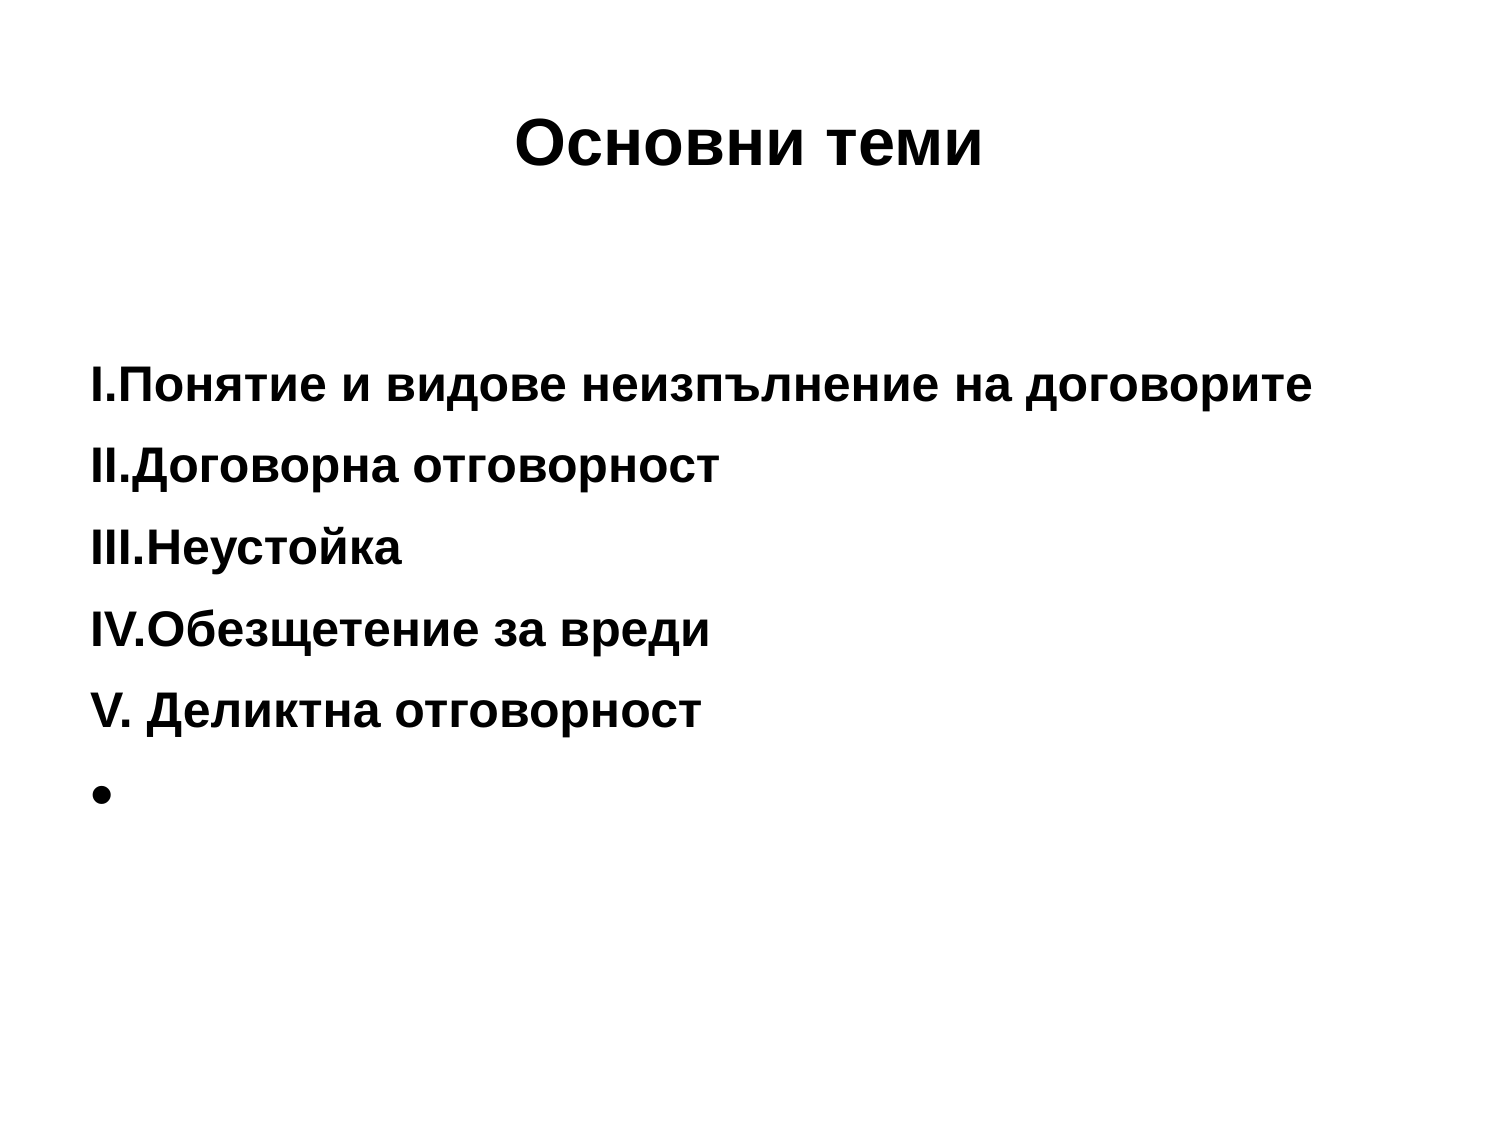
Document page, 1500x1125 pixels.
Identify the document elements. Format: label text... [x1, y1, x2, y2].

title Основни теми [75, 45, 1426, 233]
list I.Понятие и видове неизпълнение на договорите II.Договорна отговорност III.Нeустойка IV.Обезщетение за вреди V. Деликтна отговорност [75, 262, 1426, 1005]
